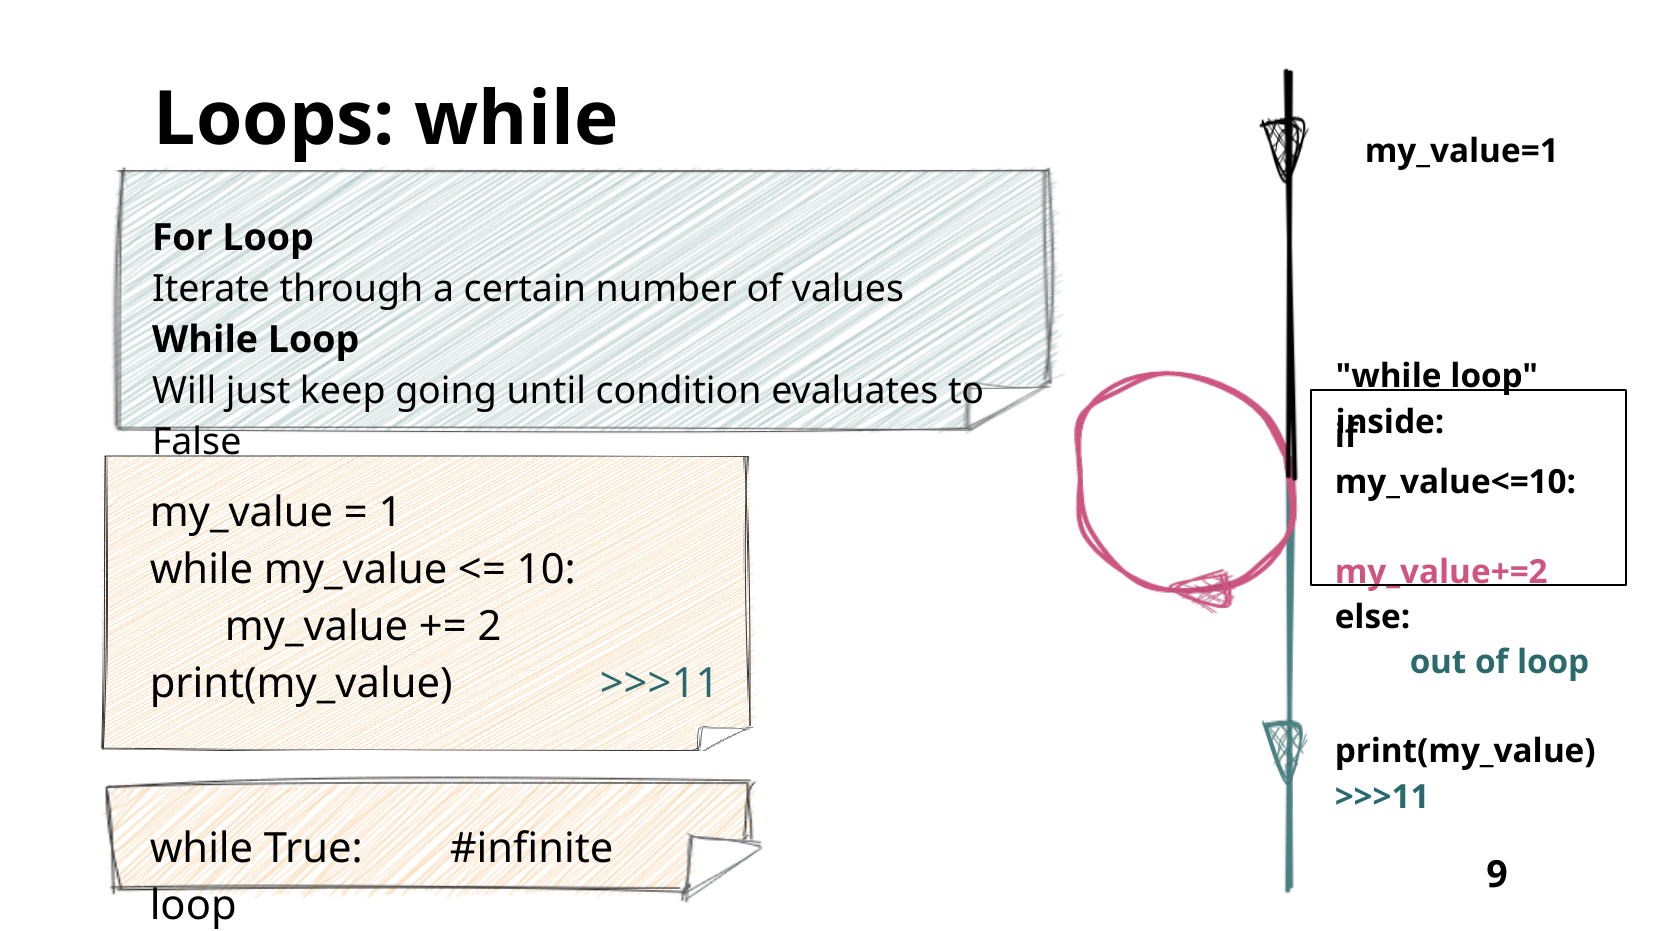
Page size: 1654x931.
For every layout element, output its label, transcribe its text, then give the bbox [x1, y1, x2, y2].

title Loops: while [82, 24, 1156, 165]
picture [90, 450, 766, 751]
text_box [1311, 390, 1626, 586]
text_box while True: #infinite loop [135, 810, 721, 871]
picture [60, 59, 1314, 901]
text_box print(my_value) >>>11 [1320, 720, 1654, 781]
text_box my_value = 1 while my_value <= 10: my_value += 2 print(my_value) >>>11 [135, 474, 946, 736]
picture [90, 765, 781, 916]
text_box <number> [1495, 840, 1654, 896]
picture [166, 899, 179, 916]
picture [191, 899, 204, 916]
text_box my_value=1 [1350, 120, 1575, 181]
text_box For Loop Iterate through a certain number of values While Loop Will just keep going until condition evaluates to False [137, 203, 1065, 404]
picture [218, 899, 231, 916]
text_box "while loop" inside: [1320, 345, 1621, 406]
